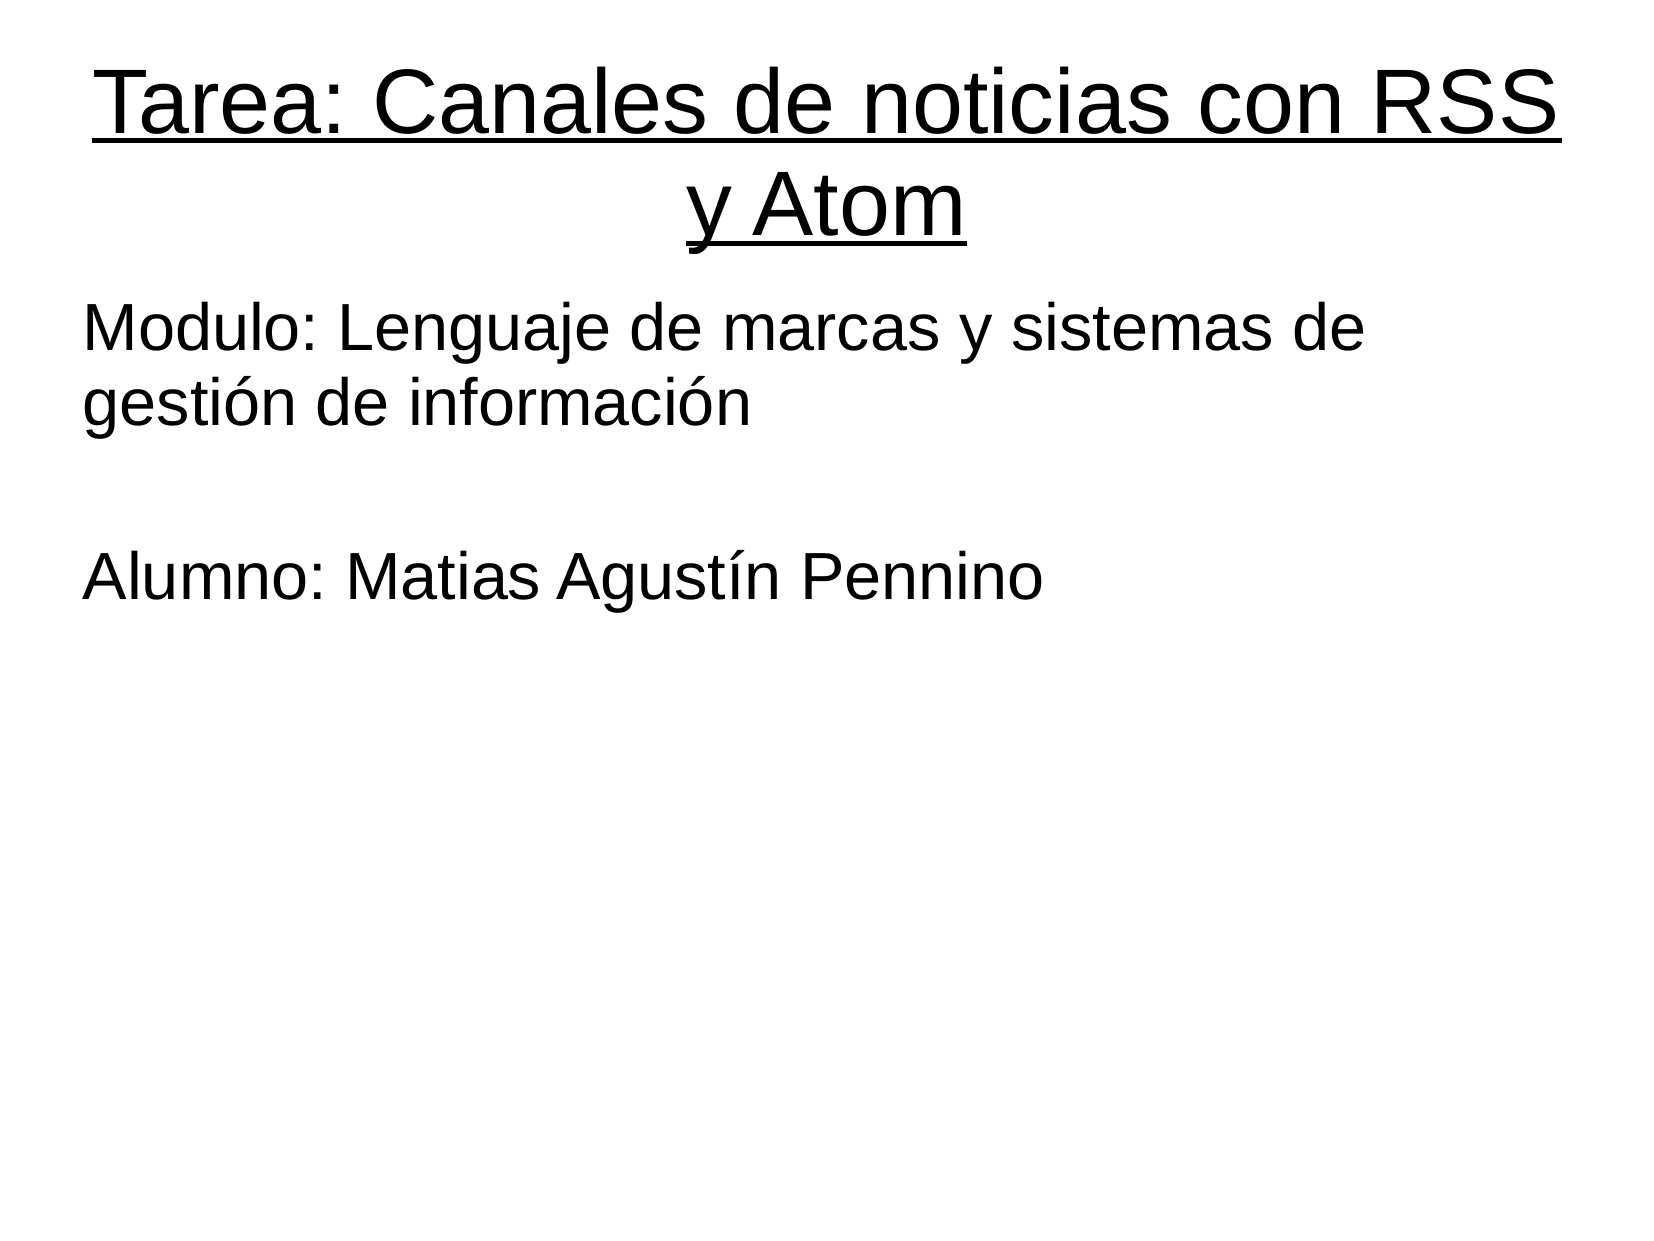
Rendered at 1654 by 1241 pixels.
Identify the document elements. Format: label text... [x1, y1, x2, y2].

title Tarea: Canales de noticias con RSS y Atom [82, 49, 1571, 257]
subtitle Modulo: Lenguaje de marcas y sistemas de gestión de información Alumno: Matias Agustín Pennino [82, 290, 1571, 1109]
